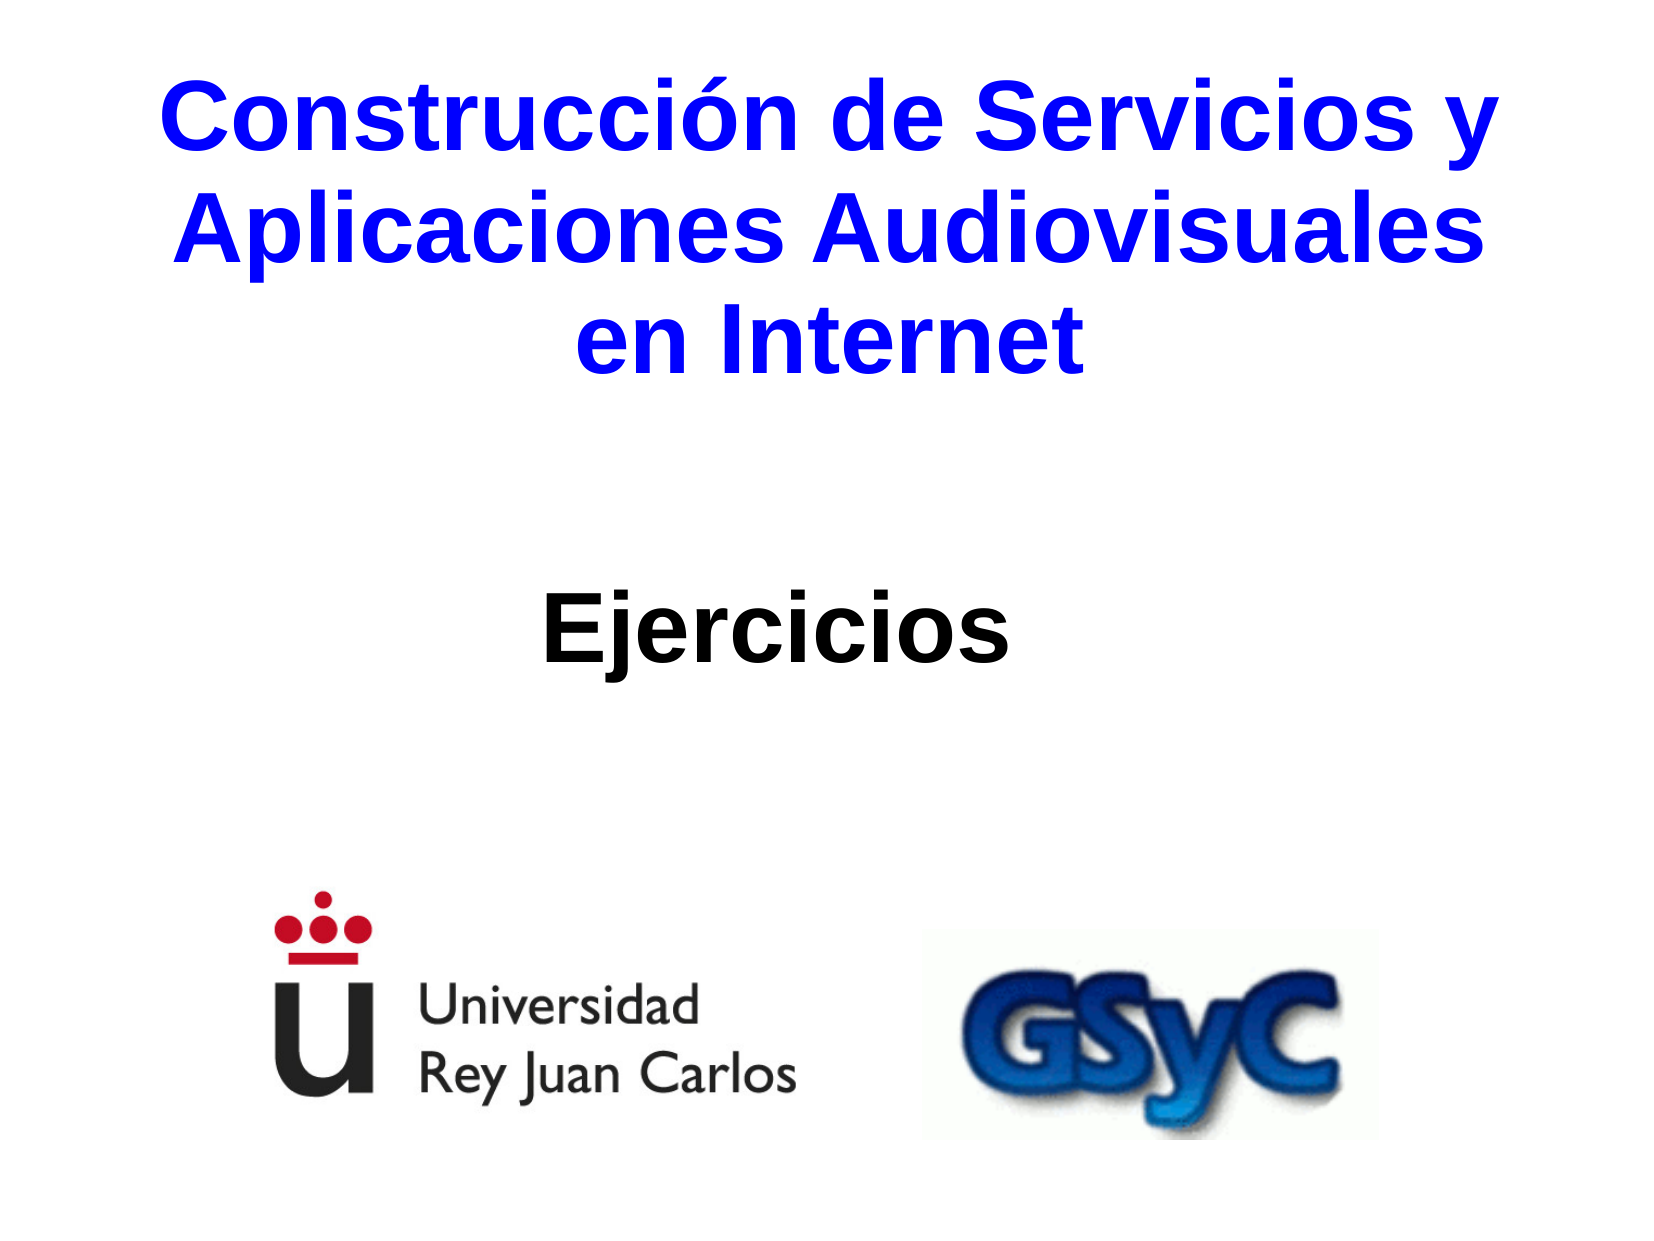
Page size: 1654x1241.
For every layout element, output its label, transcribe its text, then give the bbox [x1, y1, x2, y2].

picture [922, 929, 1379, 1141]
title Ejercicios [105, 459, 1476, 796]
title Construcción de Servicios y Aplicaciones Audiovisuales en Internet [144, 60, 1516, 396]
picture [240, 869, 824, 1126]
